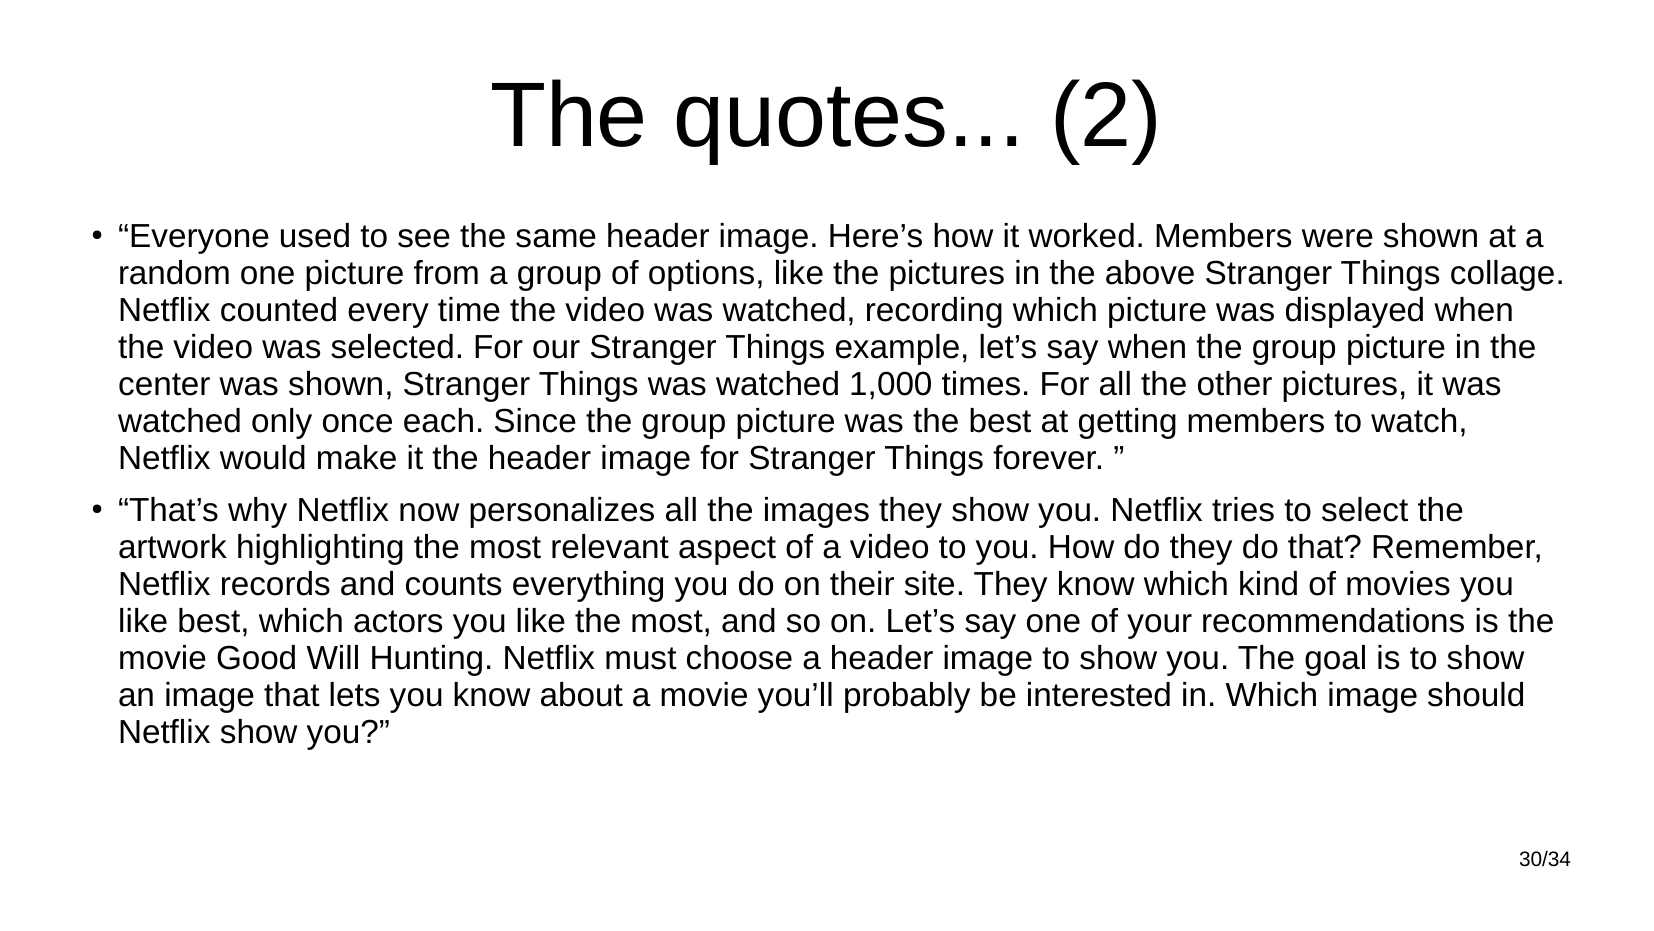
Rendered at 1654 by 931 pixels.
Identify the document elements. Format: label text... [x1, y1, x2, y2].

title The quotes... (2) [82, 37, 1571, 193]
list “Everyone used to see the same header image. Here’s how it worked. Members were shown at a random one picture from a group of options, like the pictures in the above Stranger Things collage. Netflix counted every time the video was watched, recording which picture was displayed when the video was selected. For our Stranger Things example, let’s say when the group picture in the center was shown, Stranger Things was watched 1,000 times. For all the other pictures, it was watched only once each. Since the group picture was the best at getting members to watch, Netflix would make it the header image for Stranger Things forever. ” “That’s why Netflix now personalizes all the images they show you. Netflix tries to select the artwork highlighting the most relevant aspect of a video to you. How do they do that? Remember, Netflix records and counts everything you do on their site. They know which kind of movies you like best, which actors you like the most, and so on. Let’s say one of your recommendations is the movie Good Will Hunting. Netflix must choose a header image to show you. The goal is to show an image that lets you know about a movie you’ll probably be interested in. Which image should Netflix show you?” [82, 217, 1571, 758]
